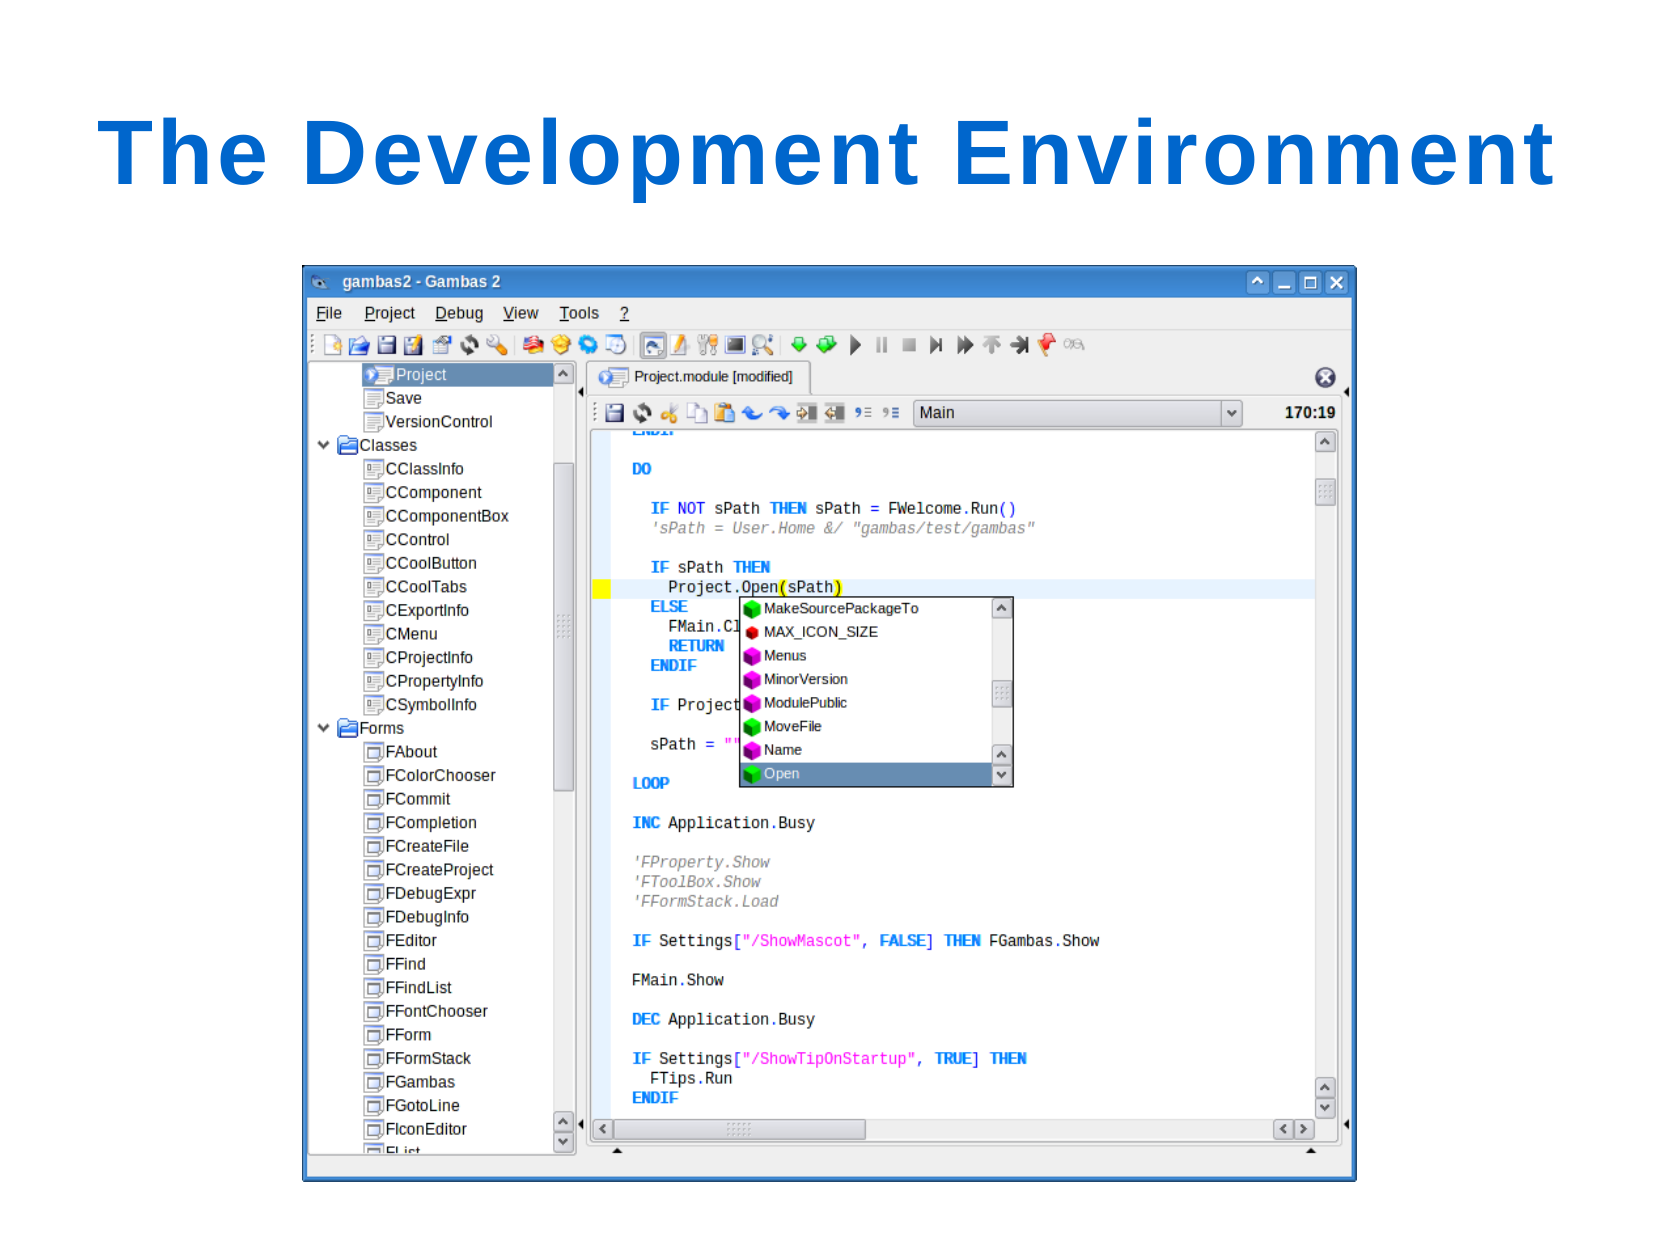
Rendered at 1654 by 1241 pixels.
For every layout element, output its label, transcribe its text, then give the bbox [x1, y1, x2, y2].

picture [302, 265, 1357, 1182]
title The Development Environment [82, 49, 1571, 257]
